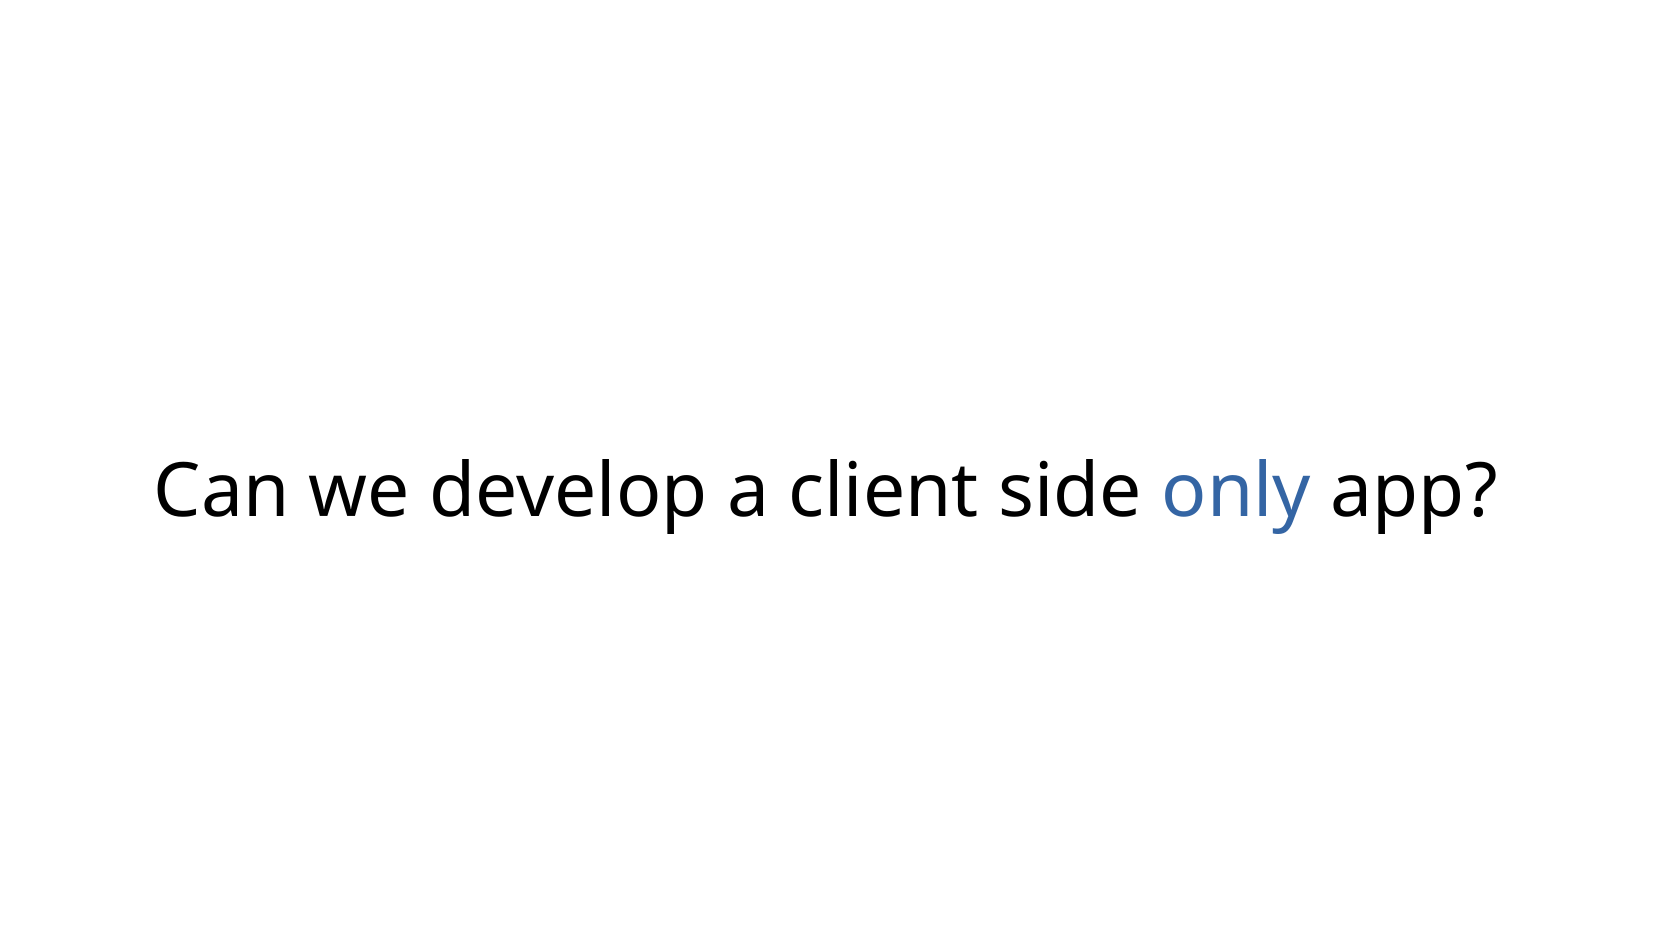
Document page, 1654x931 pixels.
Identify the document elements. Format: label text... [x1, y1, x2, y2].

text_box Can we develop a client side only app? [139, 428, 1517, 562]
